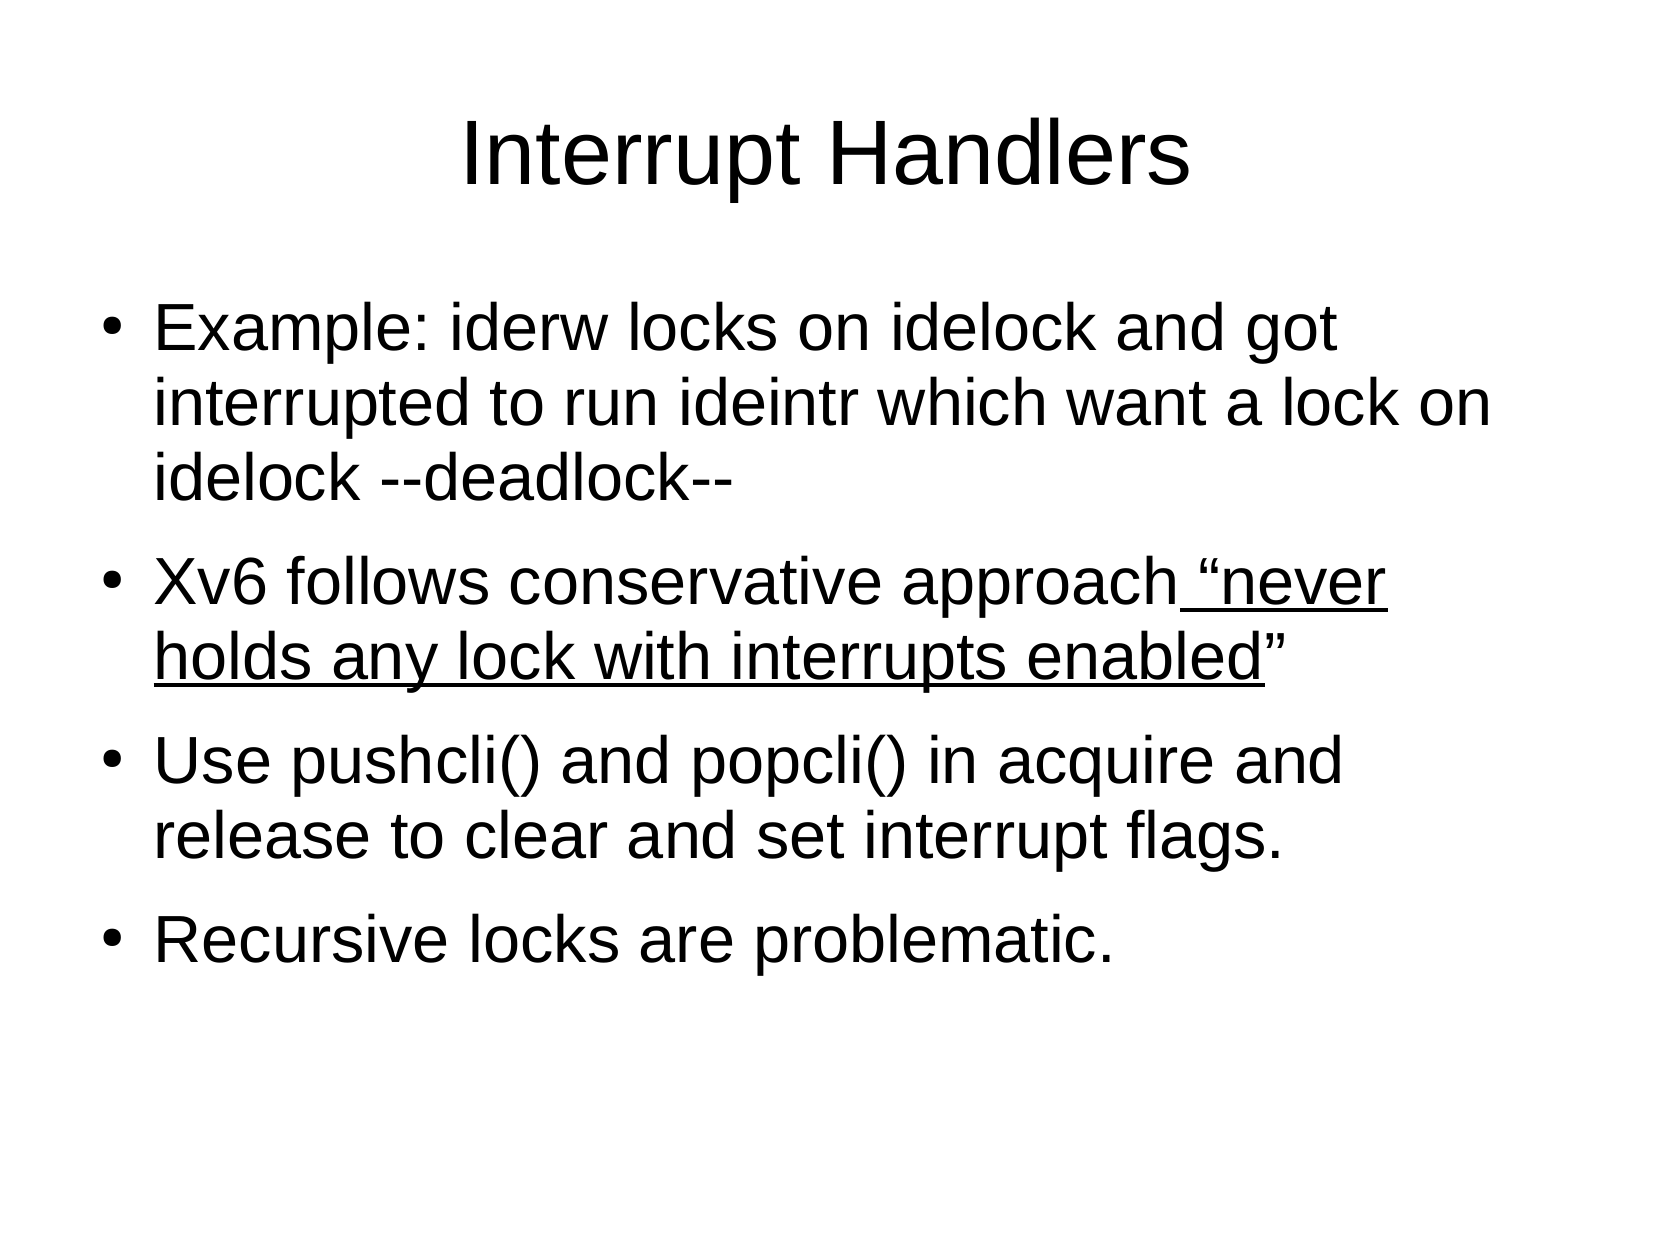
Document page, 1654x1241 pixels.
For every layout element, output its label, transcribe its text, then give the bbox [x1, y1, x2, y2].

list Example: iderw locks on idelock and got interrupted to run ideintr which want a lock on idelock --deadlock-- Xv6 follows conservative approach “never holds any lock with interrupts enabled” Use pushcli() and popcli() in acquire and release to clear and set interrupt flags. Recursive locks are problematic. [82, 290, 1538, 1010]
title Interrupt Handlers [82, 49, 1571, 257]
